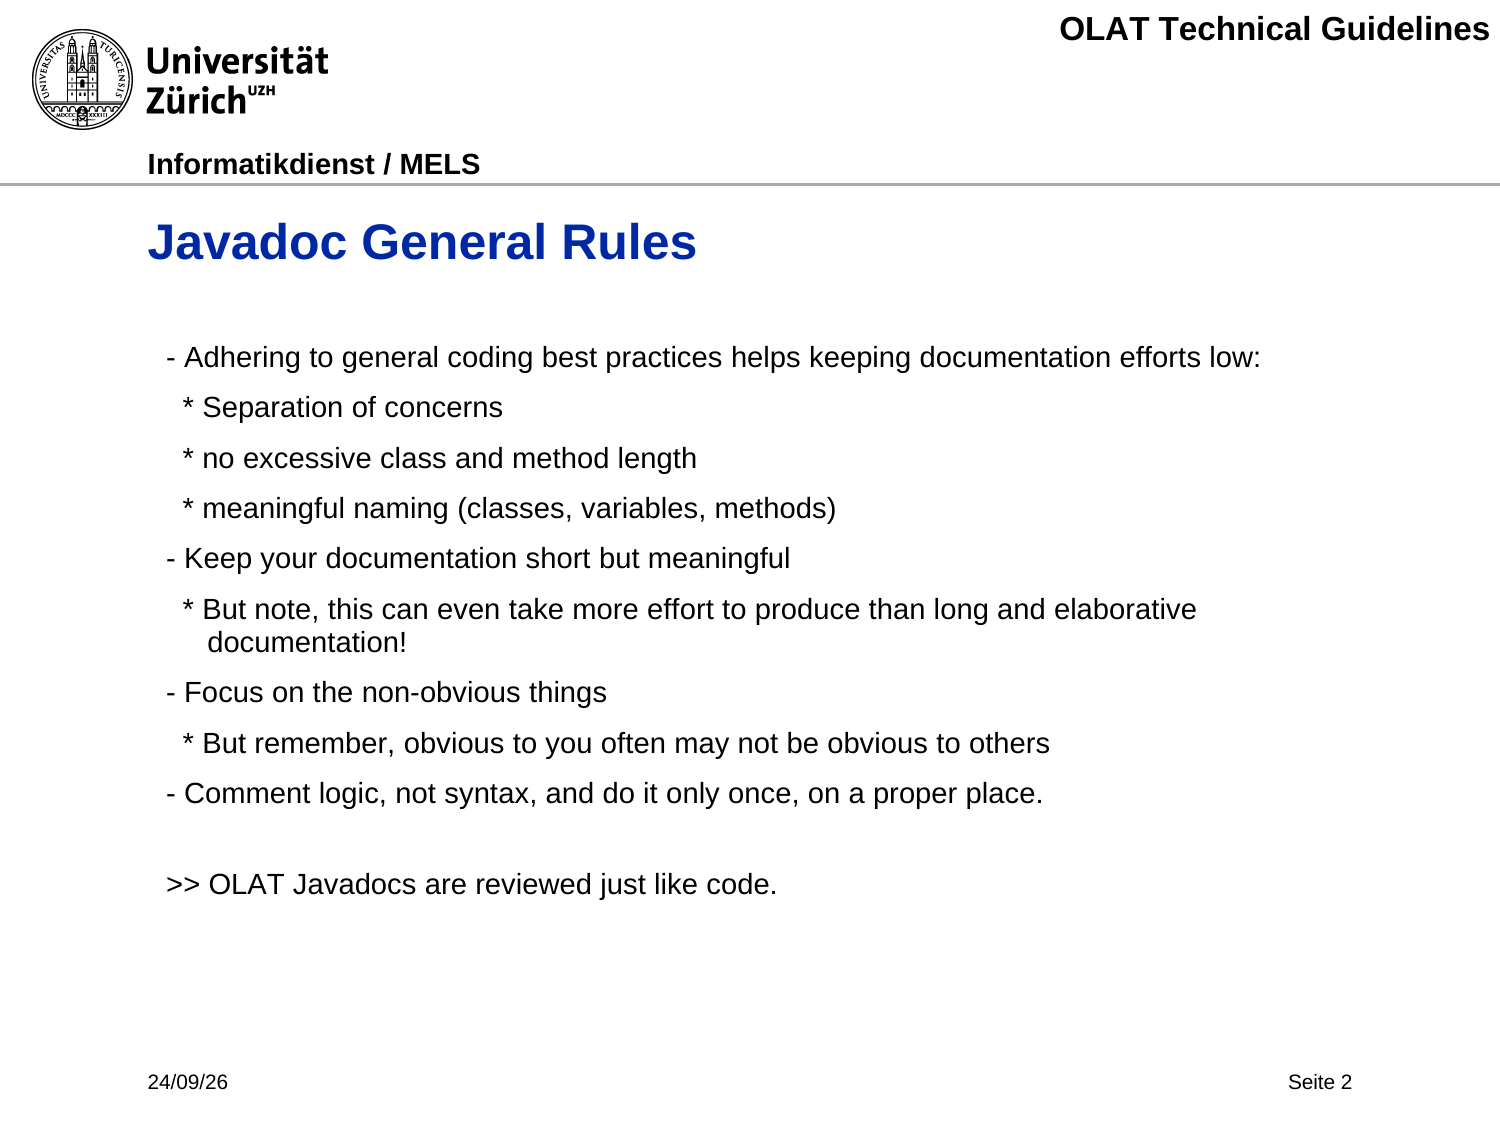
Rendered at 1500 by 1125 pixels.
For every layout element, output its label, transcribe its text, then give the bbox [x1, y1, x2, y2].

title Javadoc General Rules [147, 208, 1353, 335]
list - Adhering to general coding best practices helps keeping documentation efforts low: * Separation of concerns * no excessive class and method length * meaningful naming (classes, variables, methods) - Keep your documentation short but meaningful * But note, this can even take more effort to produce than long and elaborative documentation! - Focus on the non-obvious things * But remember, obvious to you often may not be obvious to others - Comment logic, not syntax, and do it only once, on a proper place. >> OLAT Javadocs are reviewed just like code. [149, 340, 1353, 1084]
text_box OLAT Technical Guidelines [797, 0, 1500, 55]
picture [26, 23, 334, 136]
